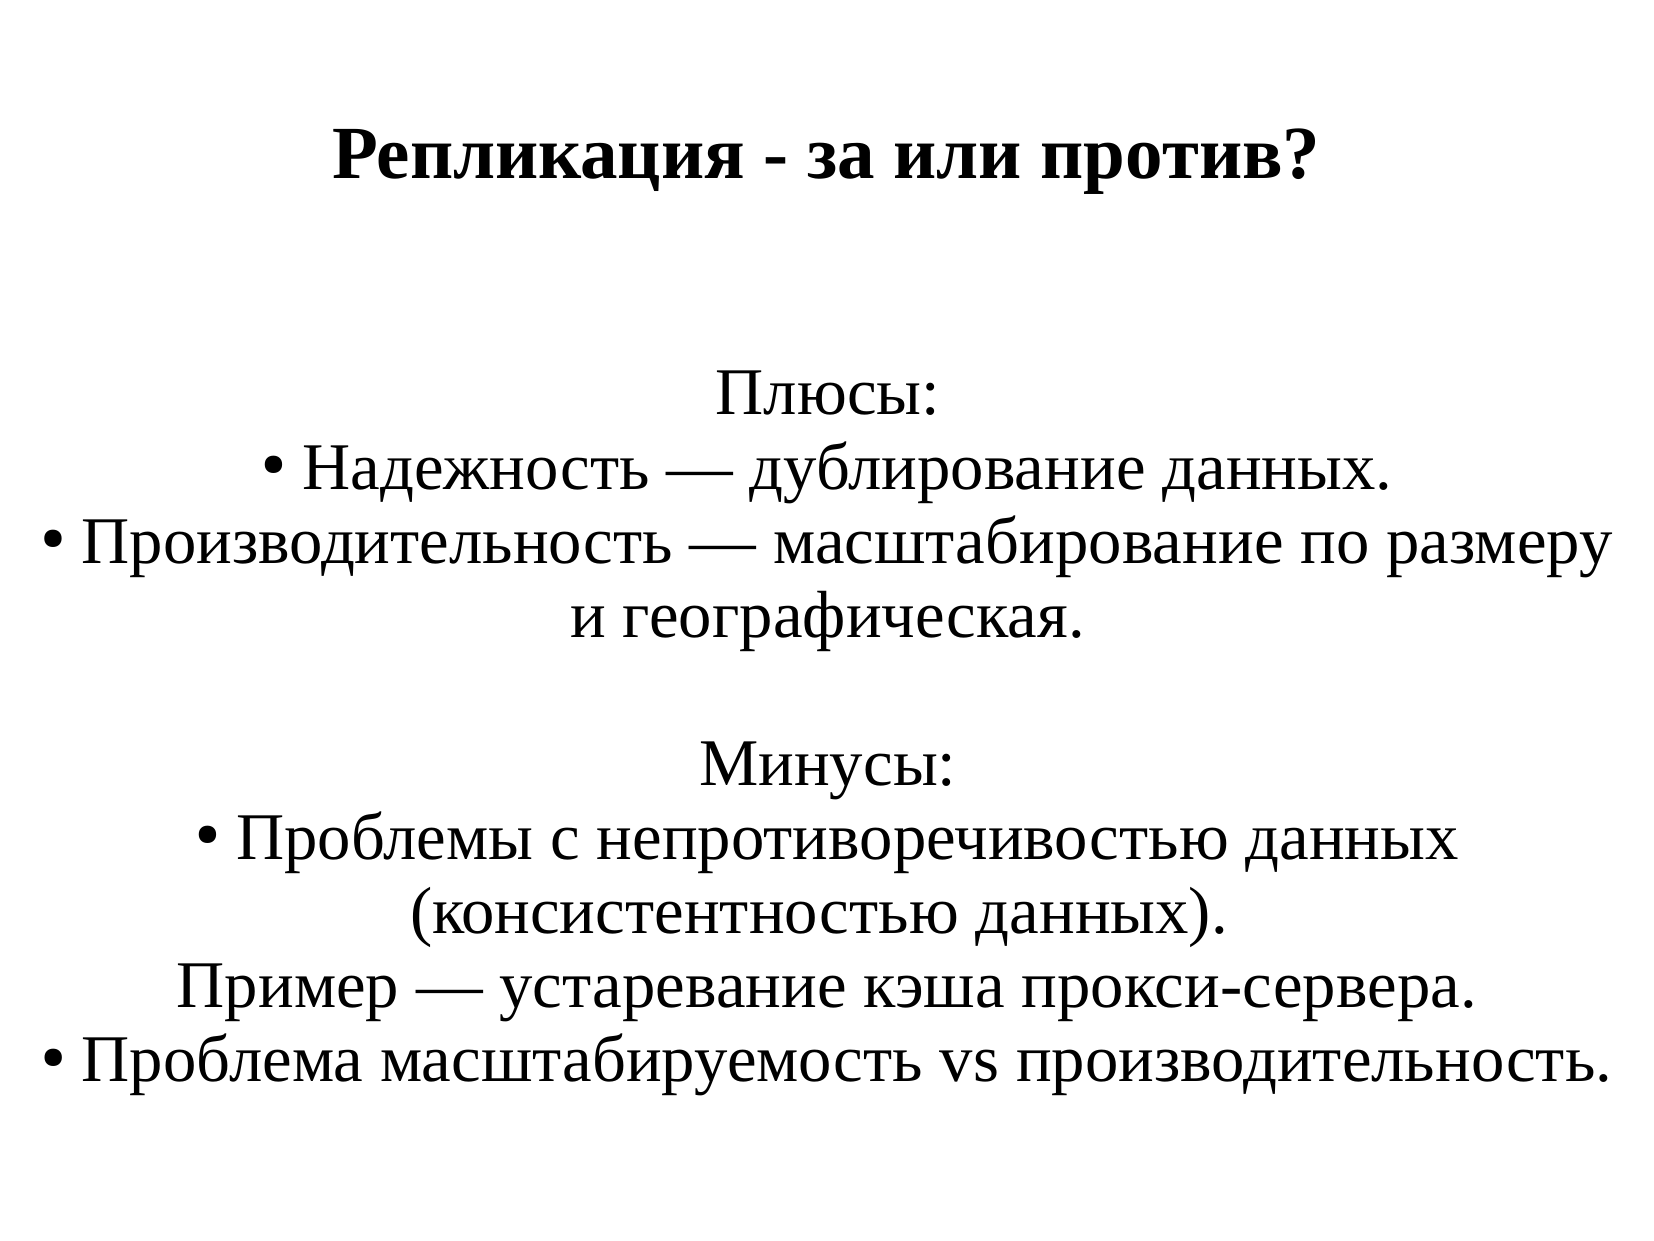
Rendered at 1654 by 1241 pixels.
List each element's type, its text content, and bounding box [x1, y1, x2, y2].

title Репликация - за или против? [82, 49, 1571, 236]
text_box Плюсы: Надежность — дублирование данных. Производительность — масштабирование по размеру и географическая. Минусы: Проблемы с непротиворечивостью данных (консистентностью данных). Пример — устаревание кэша прокси-сервера. Проблема масштабируемость vs производительность. [30, 236, 1626, 1215]
